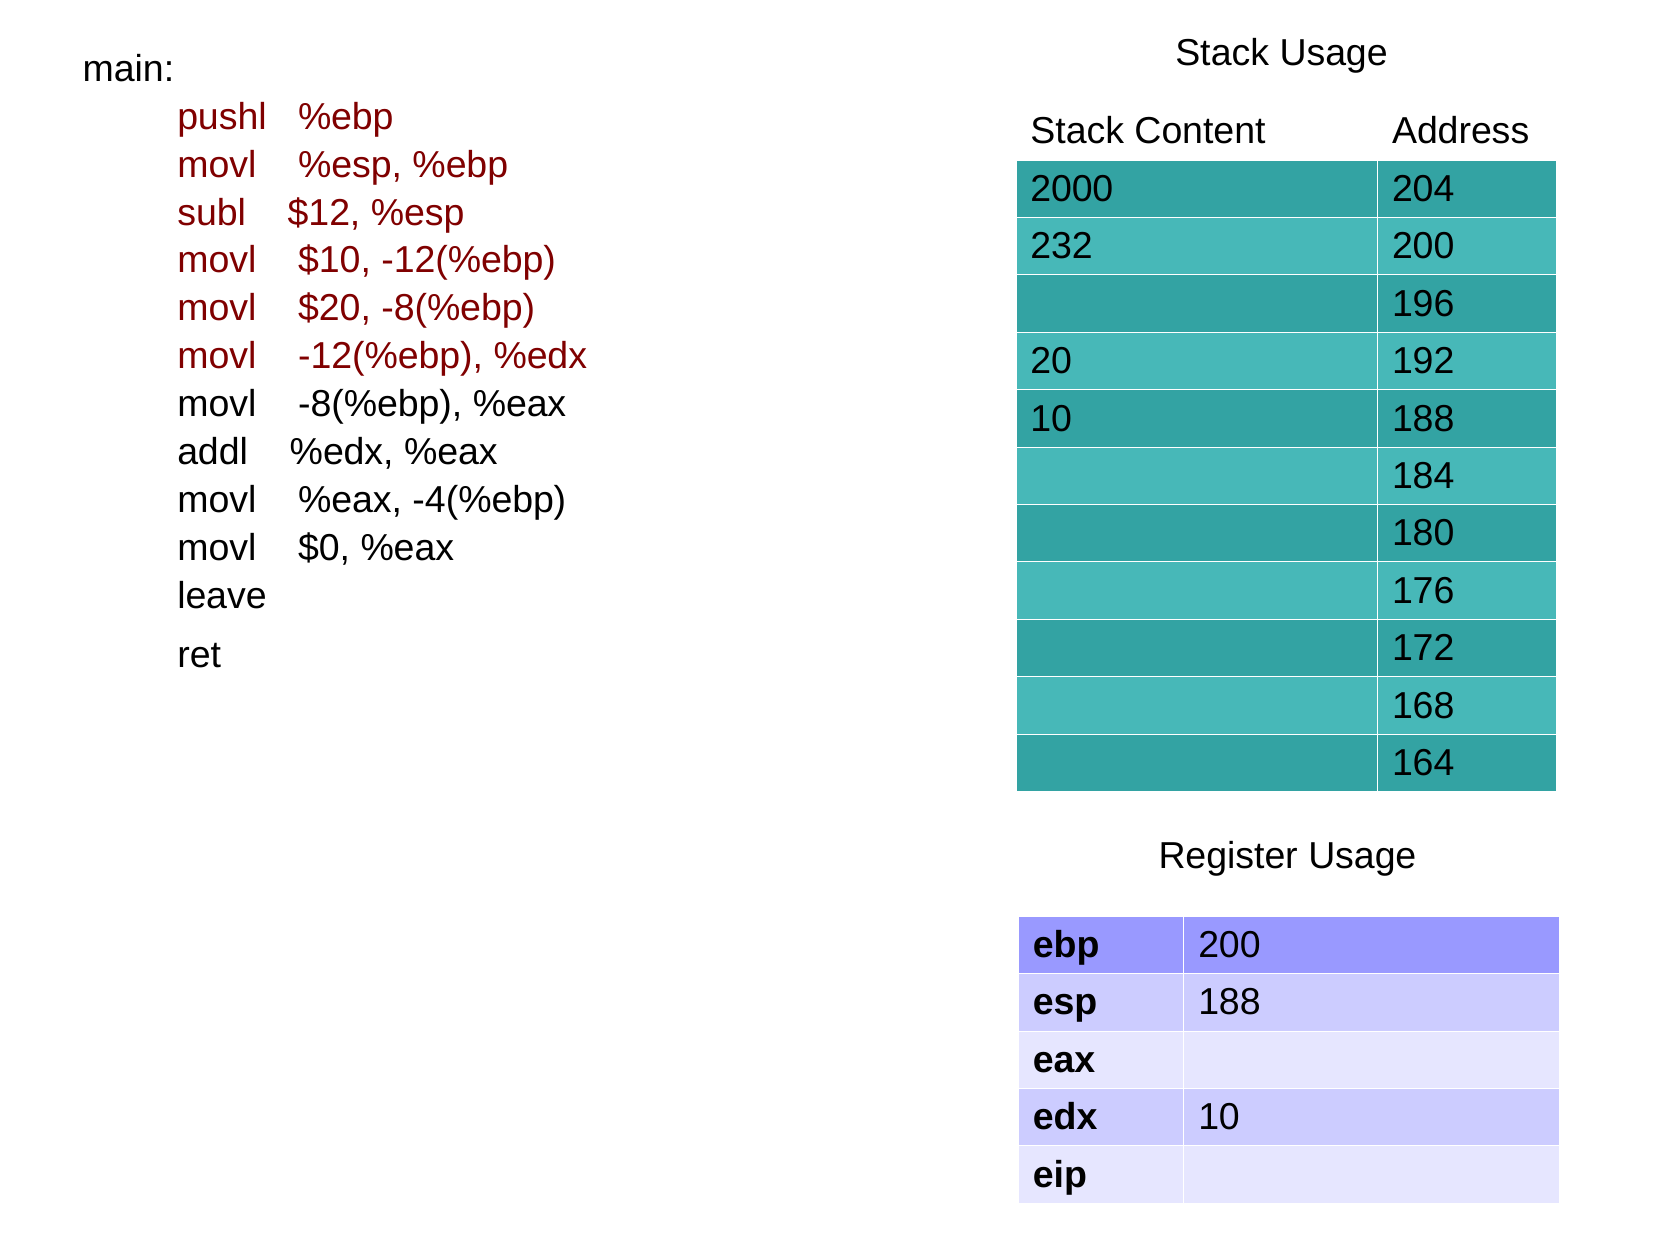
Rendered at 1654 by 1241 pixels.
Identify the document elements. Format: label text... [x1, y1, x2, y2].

table_cell 164 [1378, 735, 1556, 791]
table_cell [1017, 562, 1377, 619]
table_cell 188 [1184, 974, 1559, 1031]
table_cell [1184, 1032, 1559, 1088]
table_cell 2000 [1017, 161, 1377, 217]
table_cell 180 [1378, 505, 1556, 561]
text_box Register Usage [1015, 826, 1560, 884]
table_header ebp [1019, 917, 1183, 973]
table_cell 192 [1378, 333, 1556, 389]
table_cell eax [1019, 1032, 1183, 1088]
table_cell [1017, 505, 1377, 561]
table_cell 196 [1378, 275, 1556, 332]
table_cell 184 [1378, 448, 1556, 504]
table_cell 10 [1184, 1089, 1559, 1145]
text_box Stack Usage [1009, 23, 1554, 81]
table_header Address [1378, 103, 1556, 160]
table_cell [1017, 677, 1377, 734]
table_cell edx [1019, 1089, 1183, 1145]
table_cell 232 [1017, 218, 1377, 274]
table_cell 10 [1017, 390, 1377, 447]
table_cell [1017, 620, 1377, 676]
table_cell [1017, 275, 1377, 332]
table_header Stack Content [1017, 103, 1377, 160]
table_cell eip [1019, 1146, 1183, 1203]
table_cell [1017, 735, 1377, 791]
table_cell 168 [1378, 677, 1556, 734]
table_cell 172 [1378, 620, 1556, 676]
list main: pushl %ebp movl %esp, %ebp subl $12, %esp movl $10, -12(%ebp) movl $20, -8(%ebp) movl -12(%ebp), %edx movl -8(%ebp), %eax addl %edx, %eax movl %eax, -4(%ebp) movl $0, %eax leave ret [82, 47, 969, 1182]
table_cell [1017, 448, 1377, 504]
table_header 200 [1184, 917, 1559, 973]
table_cell 204 [1378, 161, 1556, 217]
table_cell 176 [1378, 562, 1556, 619]
table_cell 200 [1378, 218, 1556, 274]
table_cell [1184, 1146, 1559, 1203]
table_cell 20 [1017, 333, 1377, 389]
table_cell esp [1019, 974, 1183, 1031]
table_cell 188 [1378, 390, 1556, 447]
